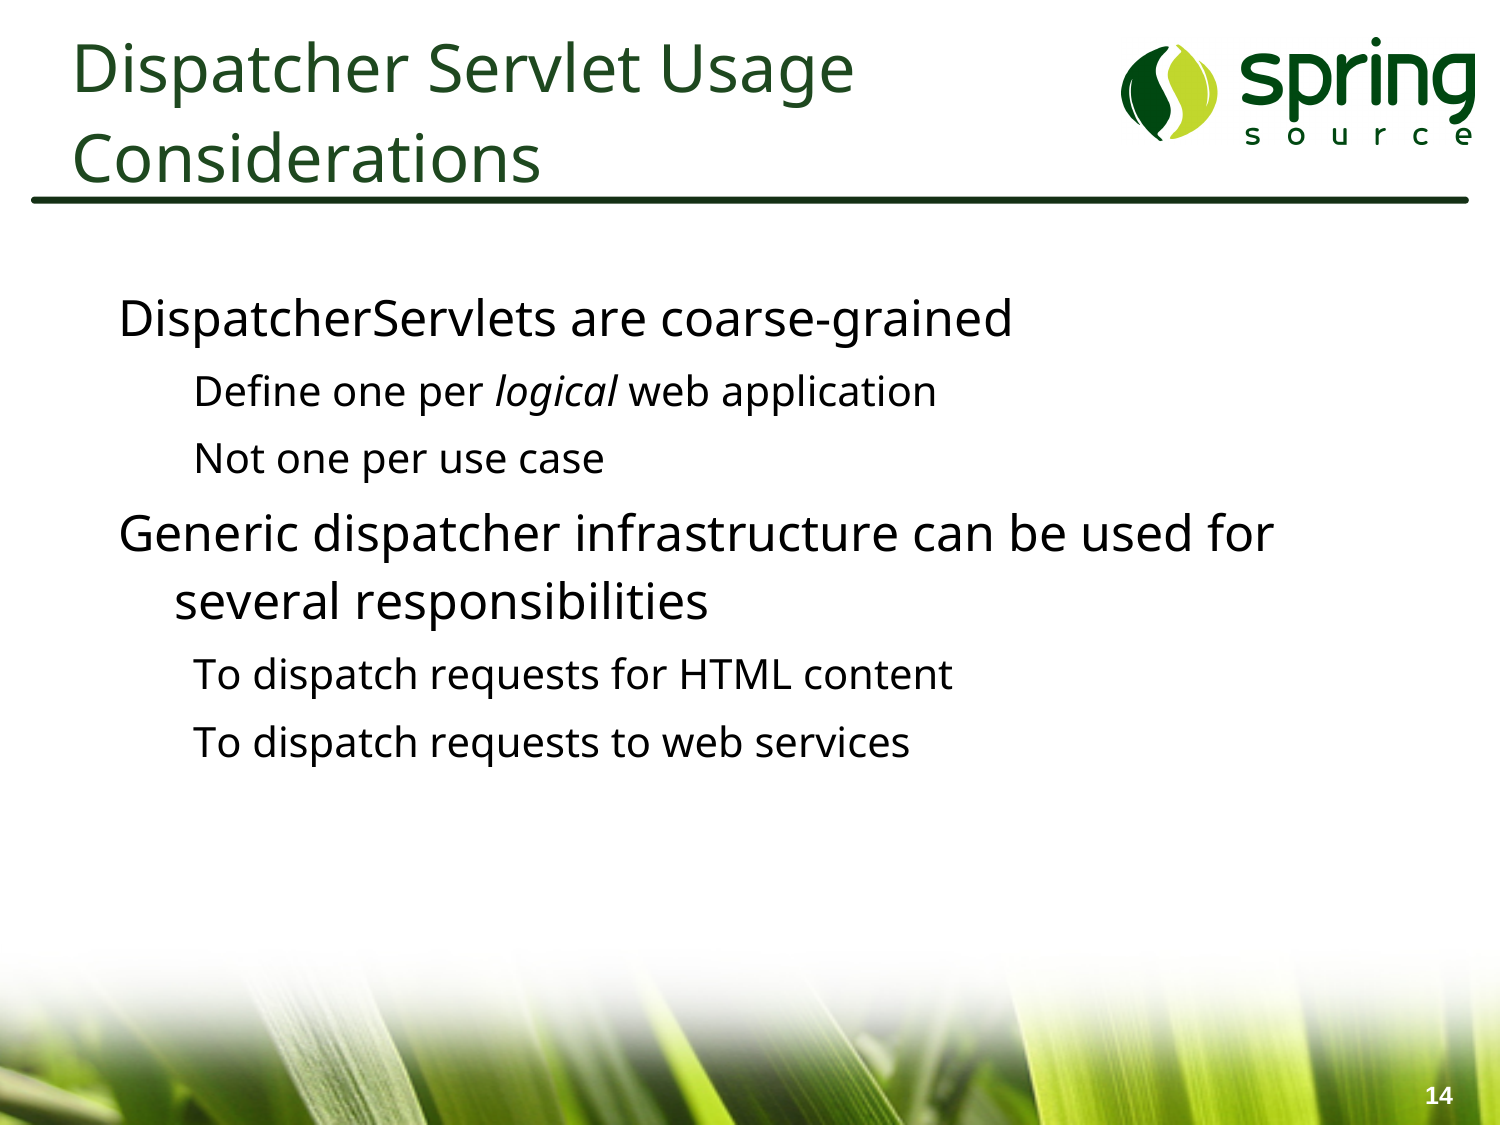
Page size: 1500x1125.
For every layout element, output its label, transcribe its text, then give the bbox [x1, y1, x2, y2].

list DispatcherServlets are coarse-grained Define one per logical web application Not one per use case Generic dispatcher infrastructure can be used for several responsibilities To dispatch requests for HTML content To dispatch requests to web services [103, 275, 1394, 938]
title Dispatcher Servlet Usage Considerations [56, 13, 1089, 191]
picture [1121, 37, 1475, 145]
picture [0, 944, 1500, 1125]
